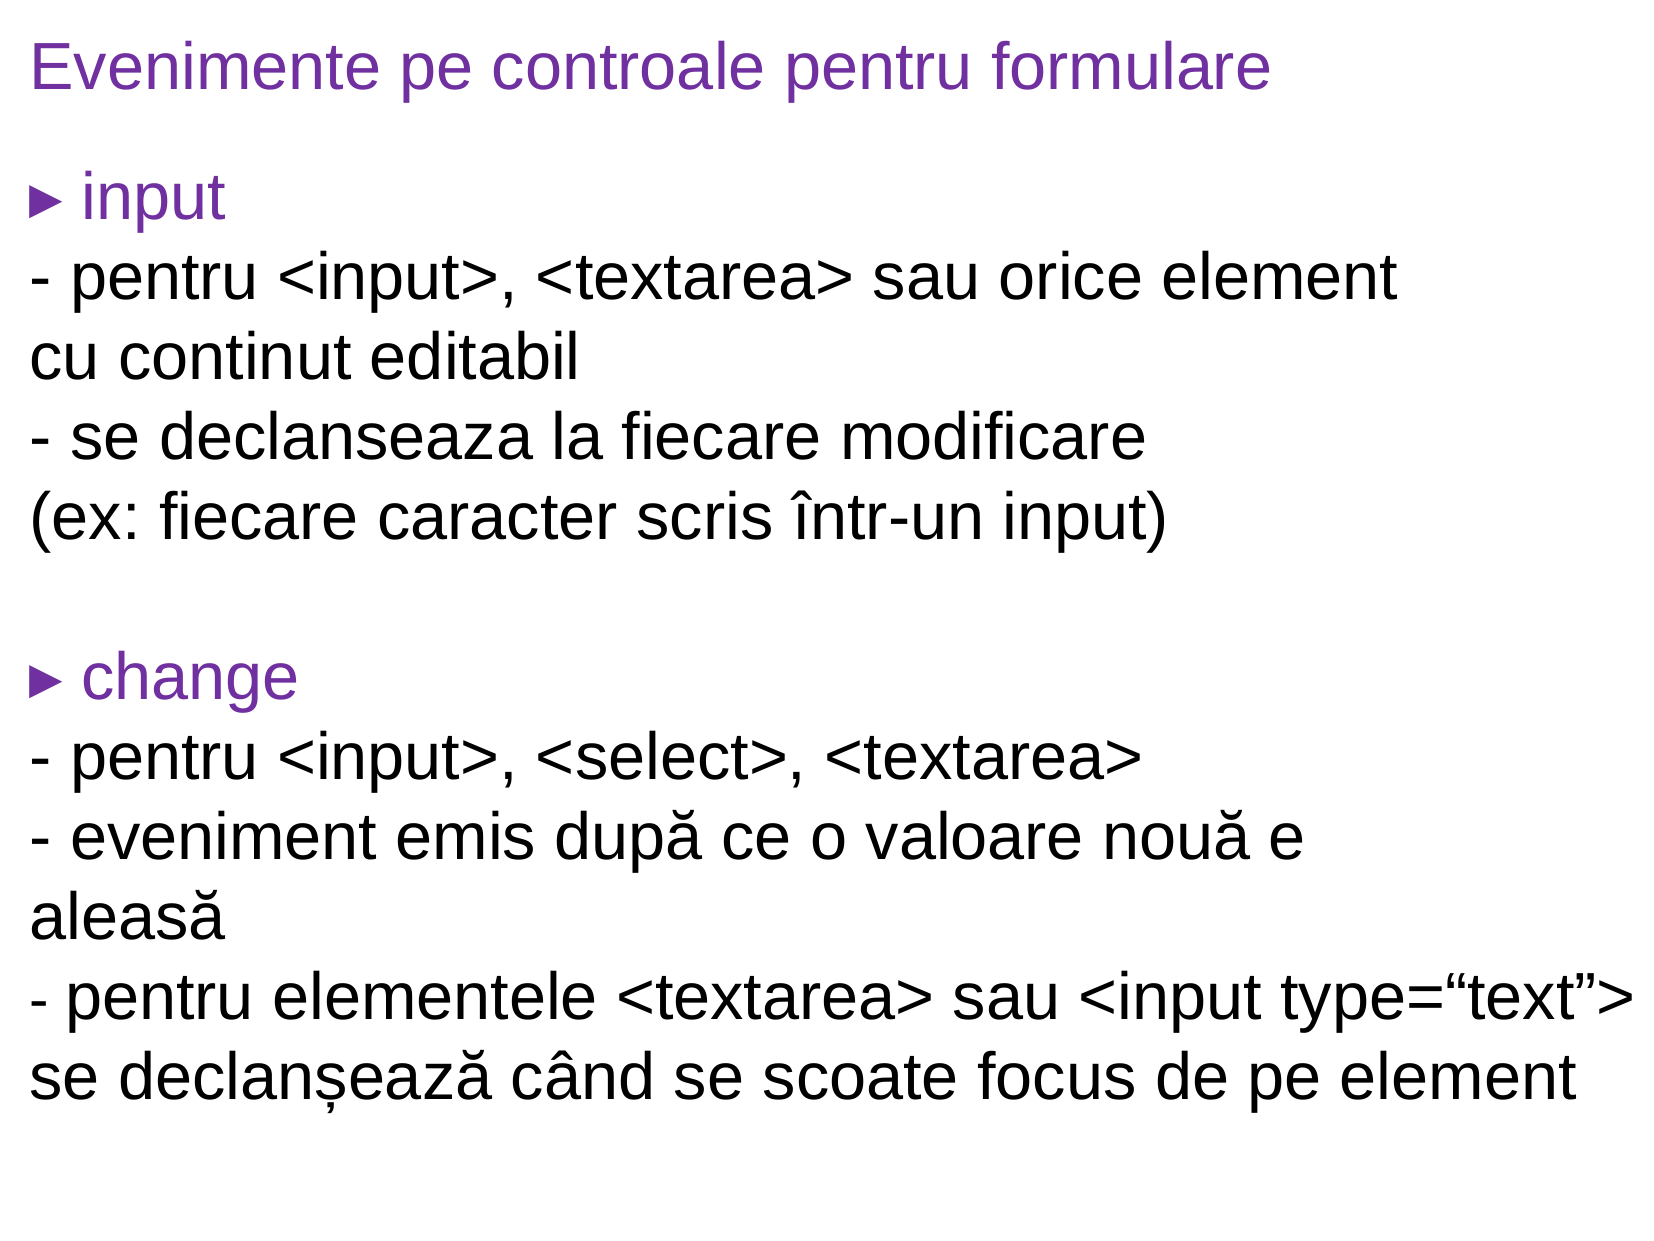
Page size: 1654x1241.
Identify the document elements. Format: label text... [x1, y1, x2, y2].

text_box Evenimente pe controale pentru formulare ▸ input - pentru <input>, <textarea> sau orice element cu continut editabil - se declanseaza la fiecare modificare (ex: fiecare caracter scris într-un input) ▸ change - pentru <input>, <select>, <textarea> - eveniment emis după ce o valoare nouă e aleasă - pentru elementele <textarea> sau <input type=“text”> se declanșează când se scoate focus de pe element [14, 15, 1654, 1241]
